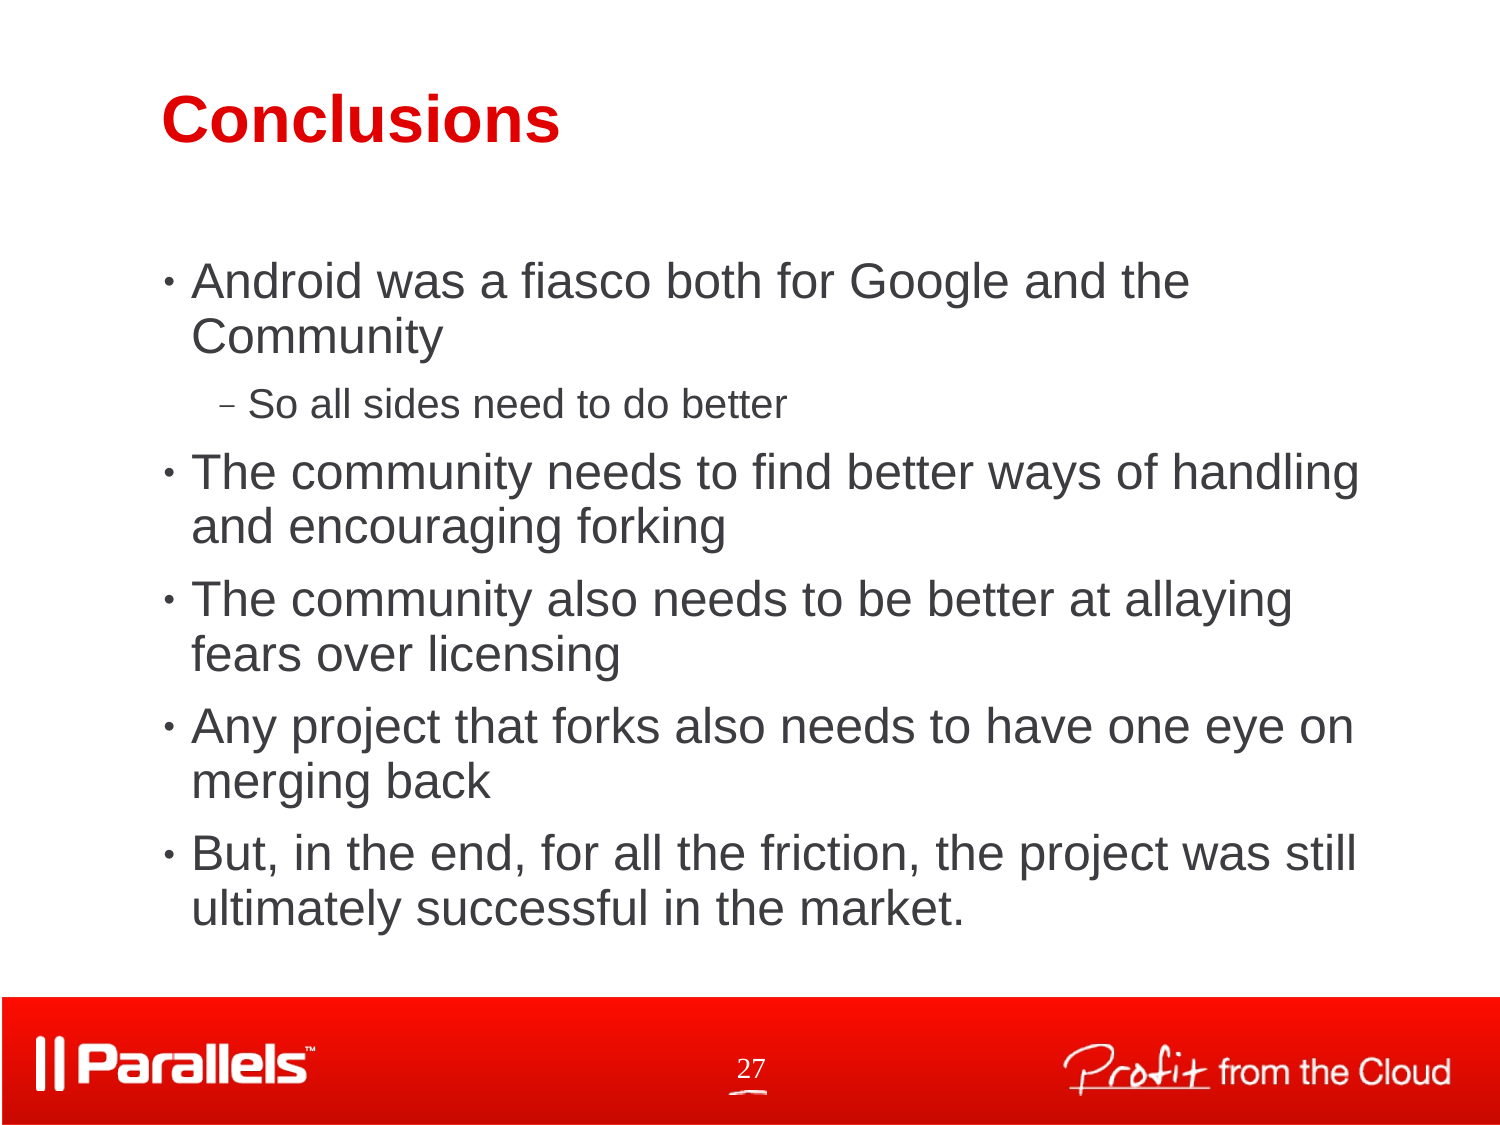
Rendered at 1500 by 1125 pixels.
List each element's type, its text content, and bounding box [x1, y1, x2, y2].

picture [36, 1034, 318, 1091]
picture [727, 1090, 767, 1095]
list Android was a fiasco both for Google and the Community So all sides need to do better The community needs to find better ways of handling and encouraging forking The community also needs to be better at allaying fears over licensing Any project that forks also needs to have one eye on merging back But, in the end, for all the friction, the project was still ultimately successful in the market. [163, 254, 1404, 998]
picture [1049, 1033, 1465, 1096]
title Conclusions [161, 41, 1383, 205]
